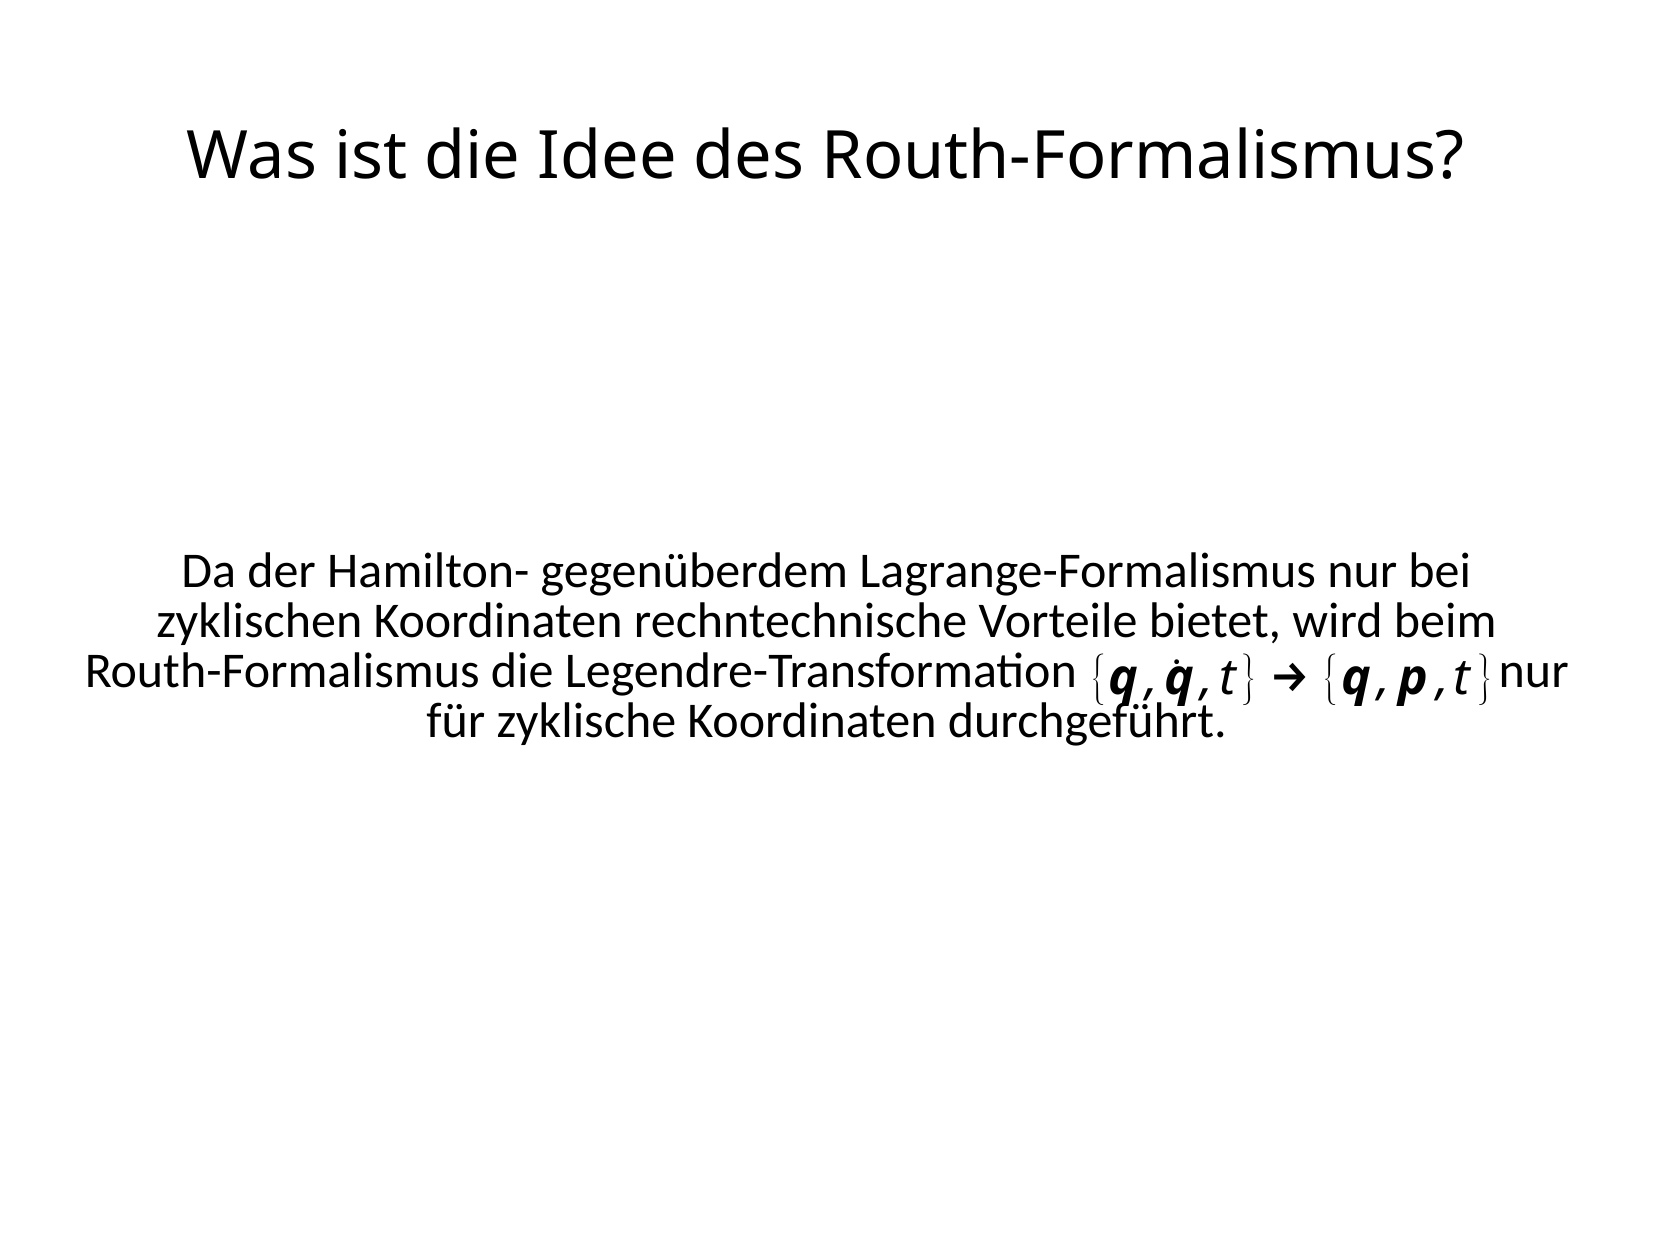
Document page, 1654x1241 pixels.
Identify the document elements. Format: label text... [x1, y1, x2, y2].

subtitle Da der Hamilton- gegenüberdem Lagrange-Formalismus nur bei zyklischen Koordinaten rechntechnische Vorteile bietet, wird beim Routh-Formalismus die Legendre-Transformation nur für zyklische Koordinaten durchgeführt. [82, 290, 1571, 1010]
title Was ist die Idee des Routh-Formalismus? [82, 49, 1571, 257]
chart [1084, 636, 1502, 710]
